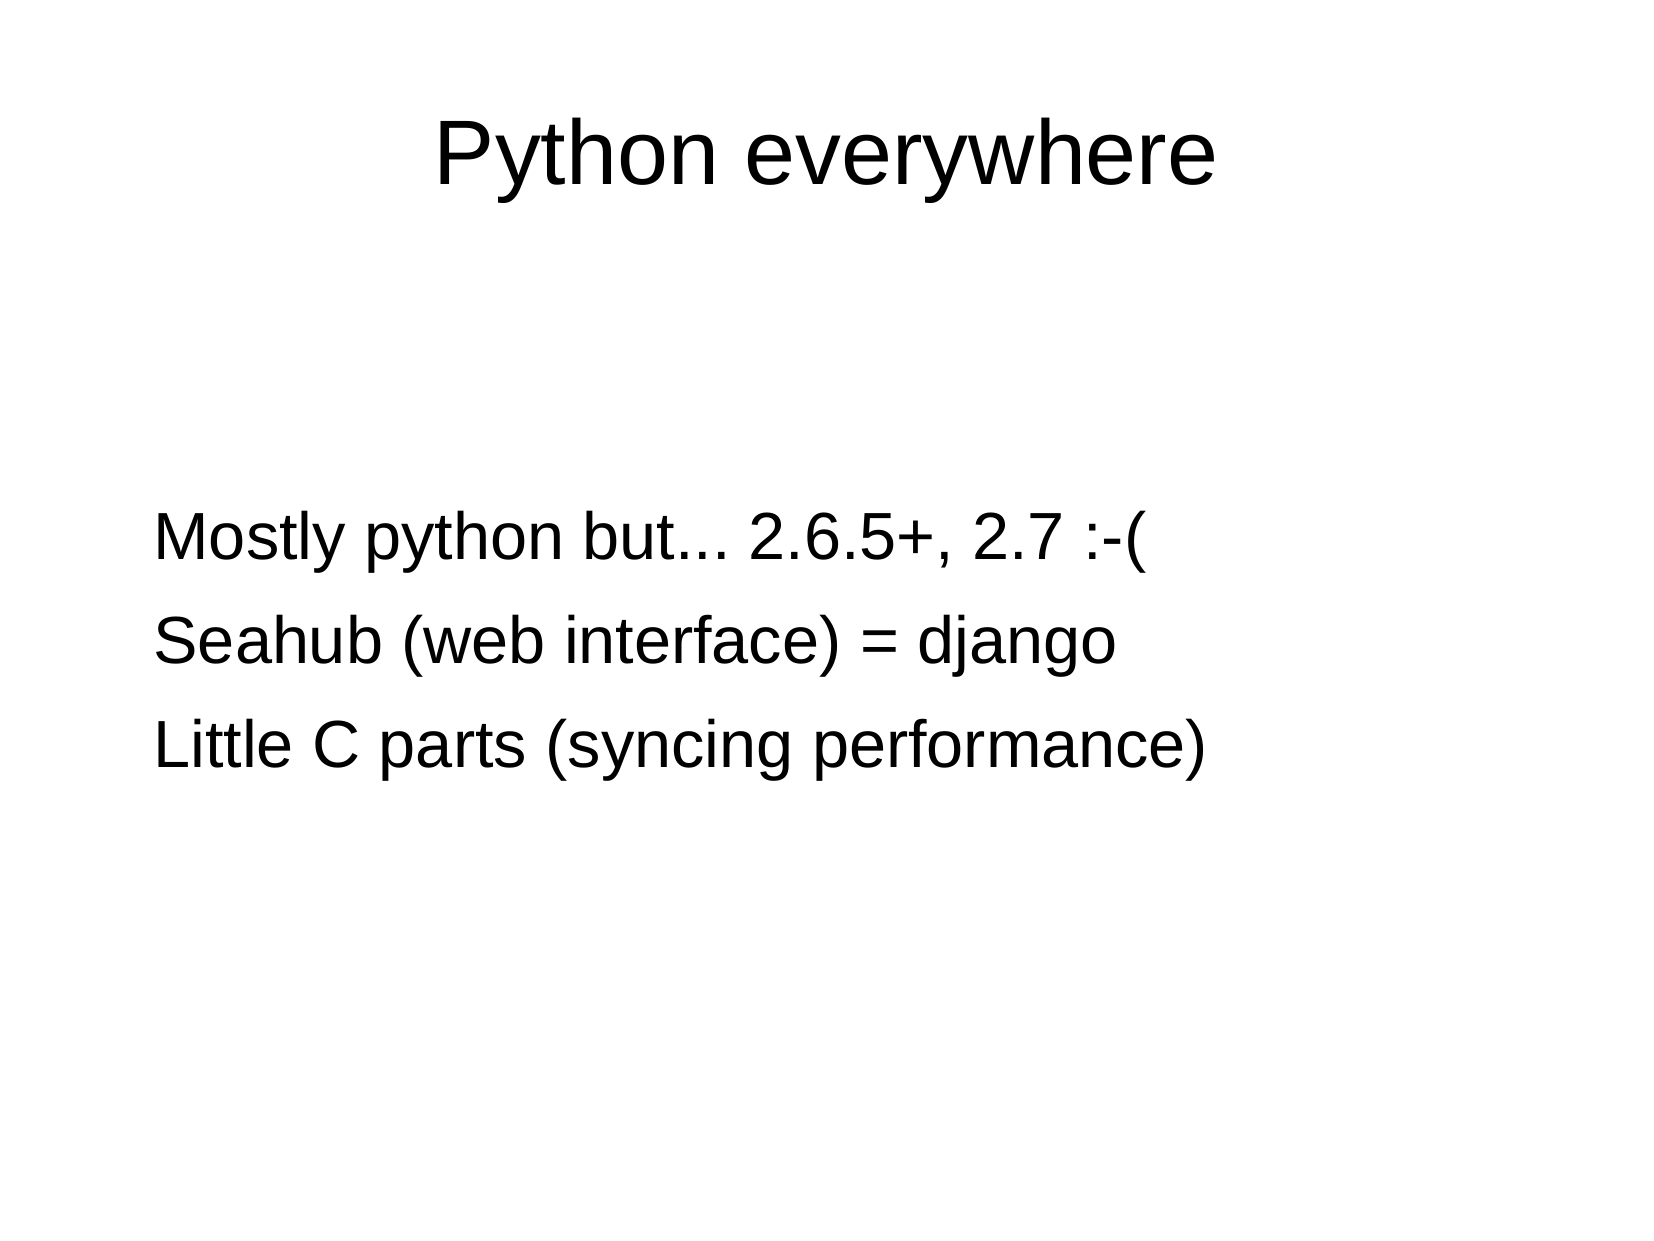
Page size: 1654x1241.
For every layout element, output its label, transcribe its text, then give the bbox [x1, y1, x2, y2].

title Python everywhere [82, 49, 1571, 257]
list Mostly python but... 2.6.5+, 2.7 :-( Seahub (web interface) = django Little C parts (syncing performance) [82, 290, 1571, 1010]
